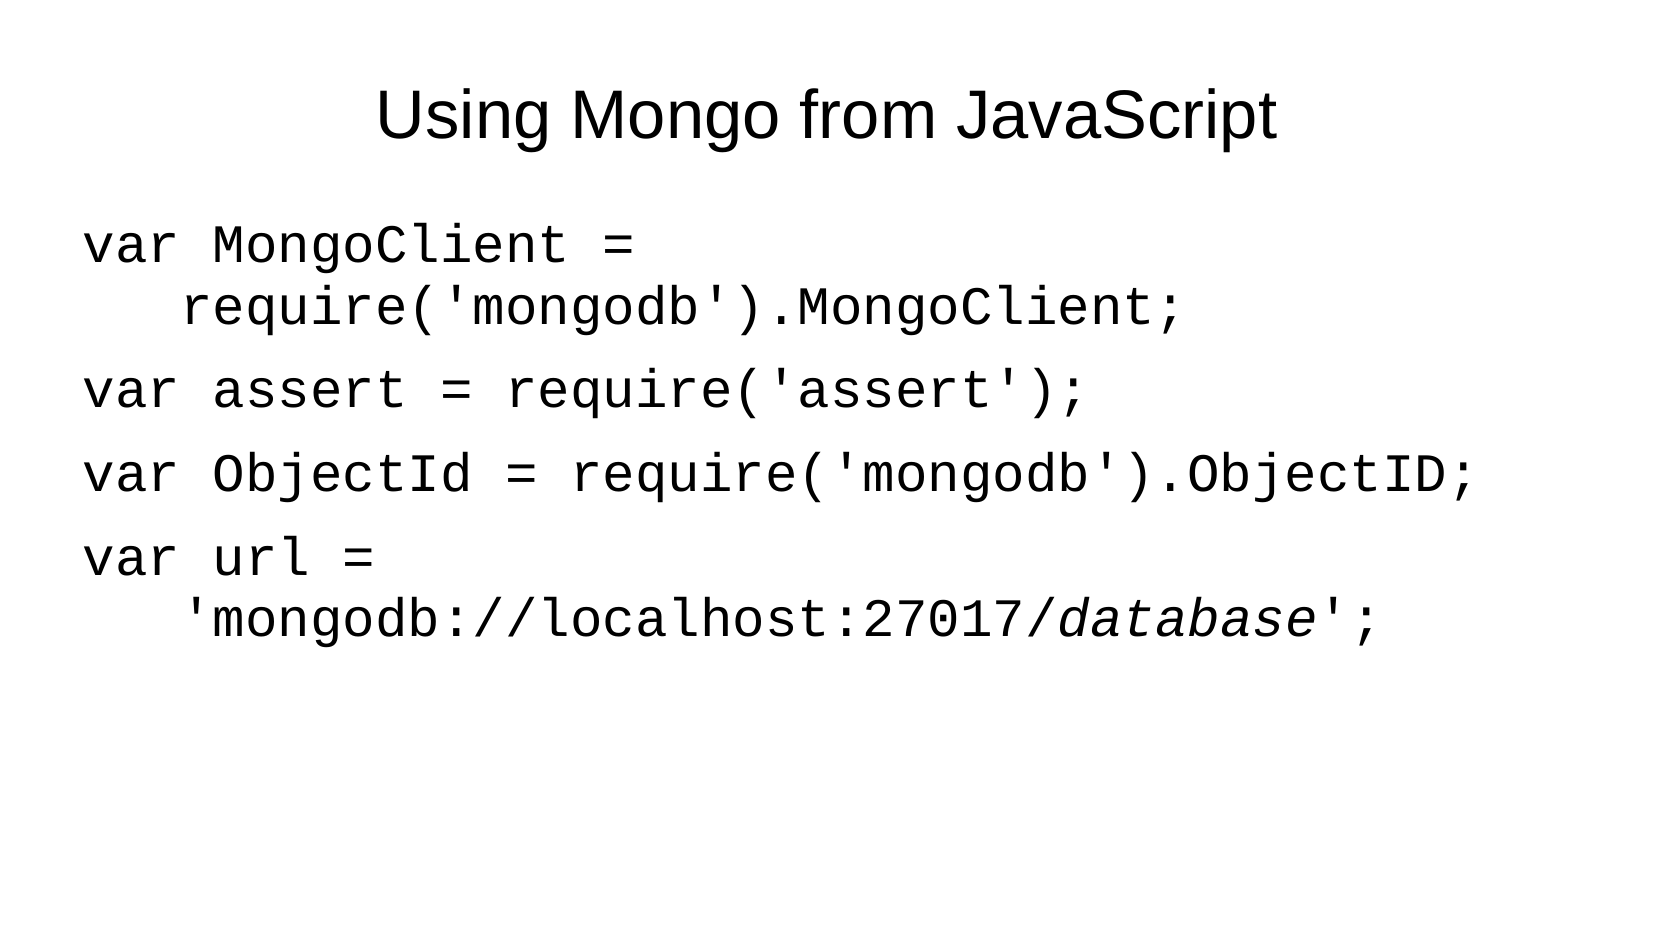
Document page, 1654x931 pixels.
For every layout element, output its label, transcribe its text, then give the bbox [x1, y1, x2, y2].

list var MongoClient = require('mongodb').MongoClient; var assert = require('assert'); var ObjectId = require('mongodb').ObjectID; var url = 'mongodb://localhost:27017/database'; [82, 217, 1571, 758]
title Using Mongo from JavaScript [82, 37, 1571, 193]
